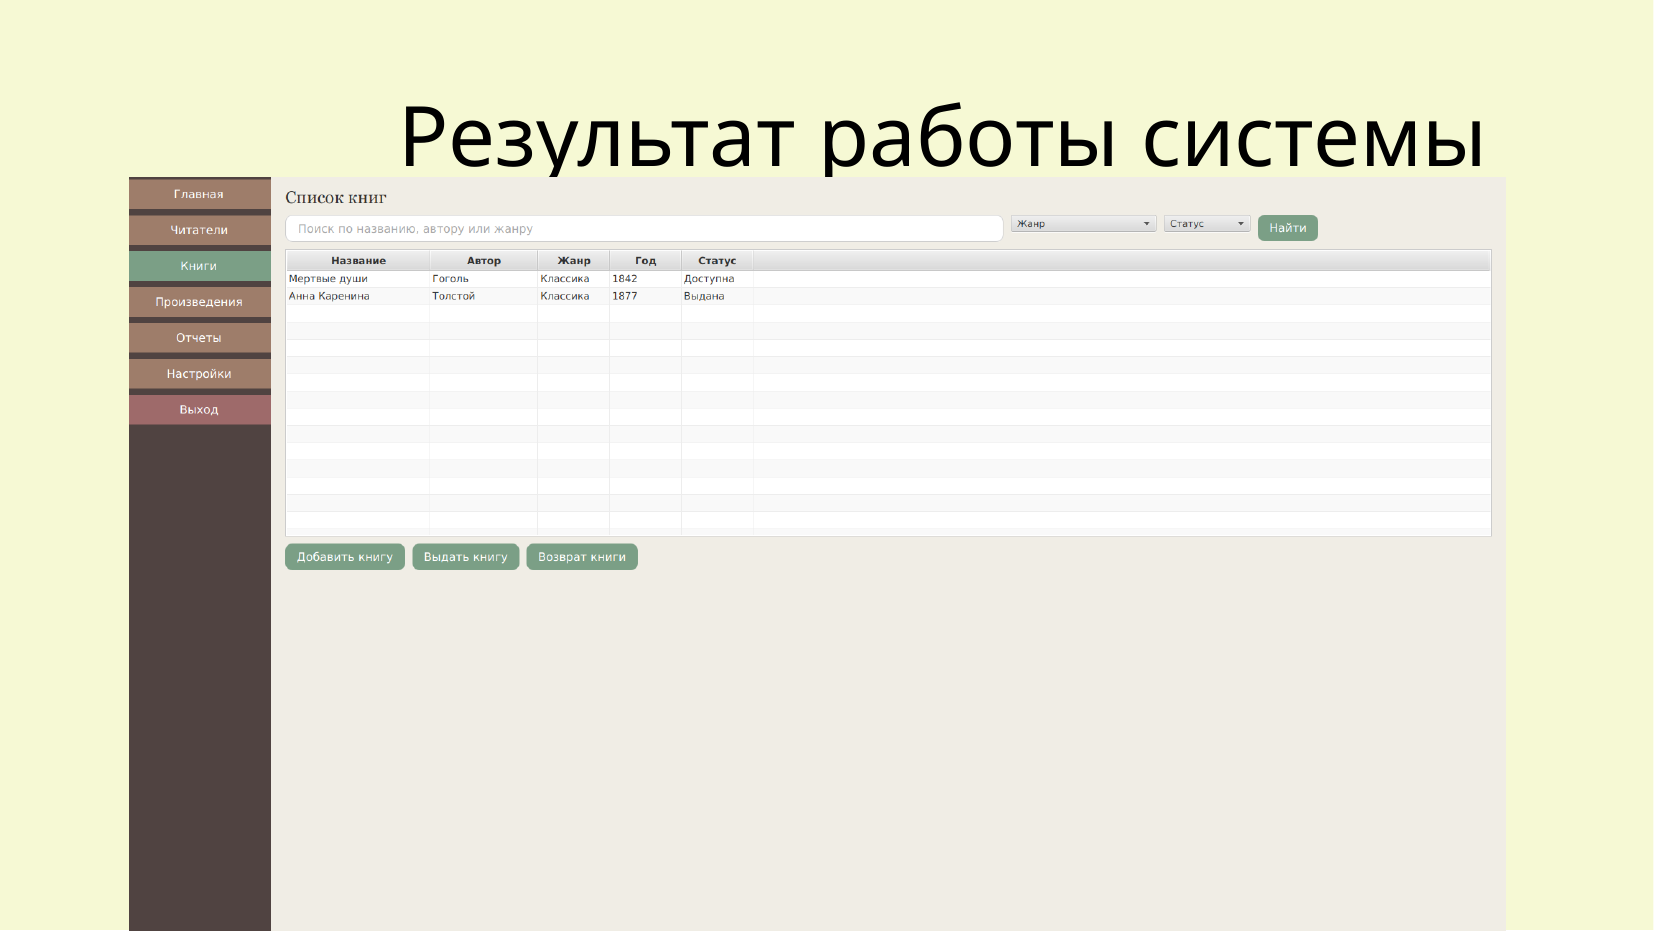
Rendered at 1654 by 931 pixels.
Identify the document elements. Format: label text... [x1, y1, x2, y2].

text_box Результат работы системы [383, 70, 1348, 177]
picture [129, 177, 1506, 931]
